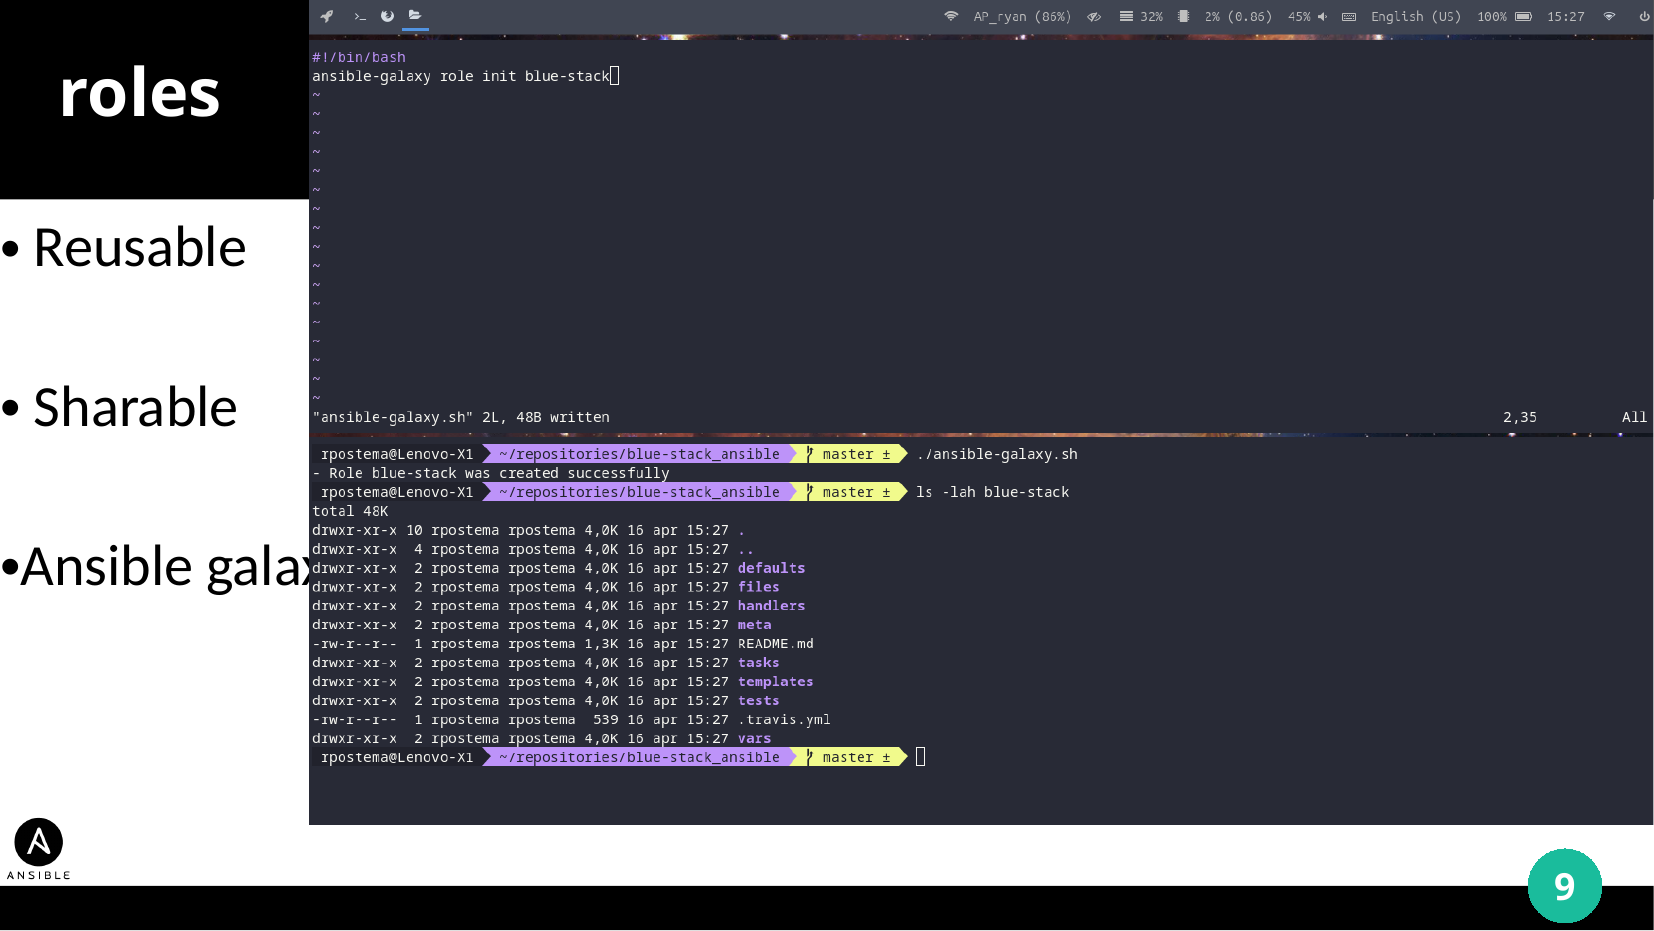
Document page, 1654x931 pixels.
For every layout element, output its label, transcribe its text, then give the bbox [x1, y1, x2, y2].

list Reusable Sharable Ansible galaxy [0, 225, 376, 846]
picture [0, 811, 76, 887]
title roles [59, 31, 309, 151]
picture [309, 0, 1654, 826]
